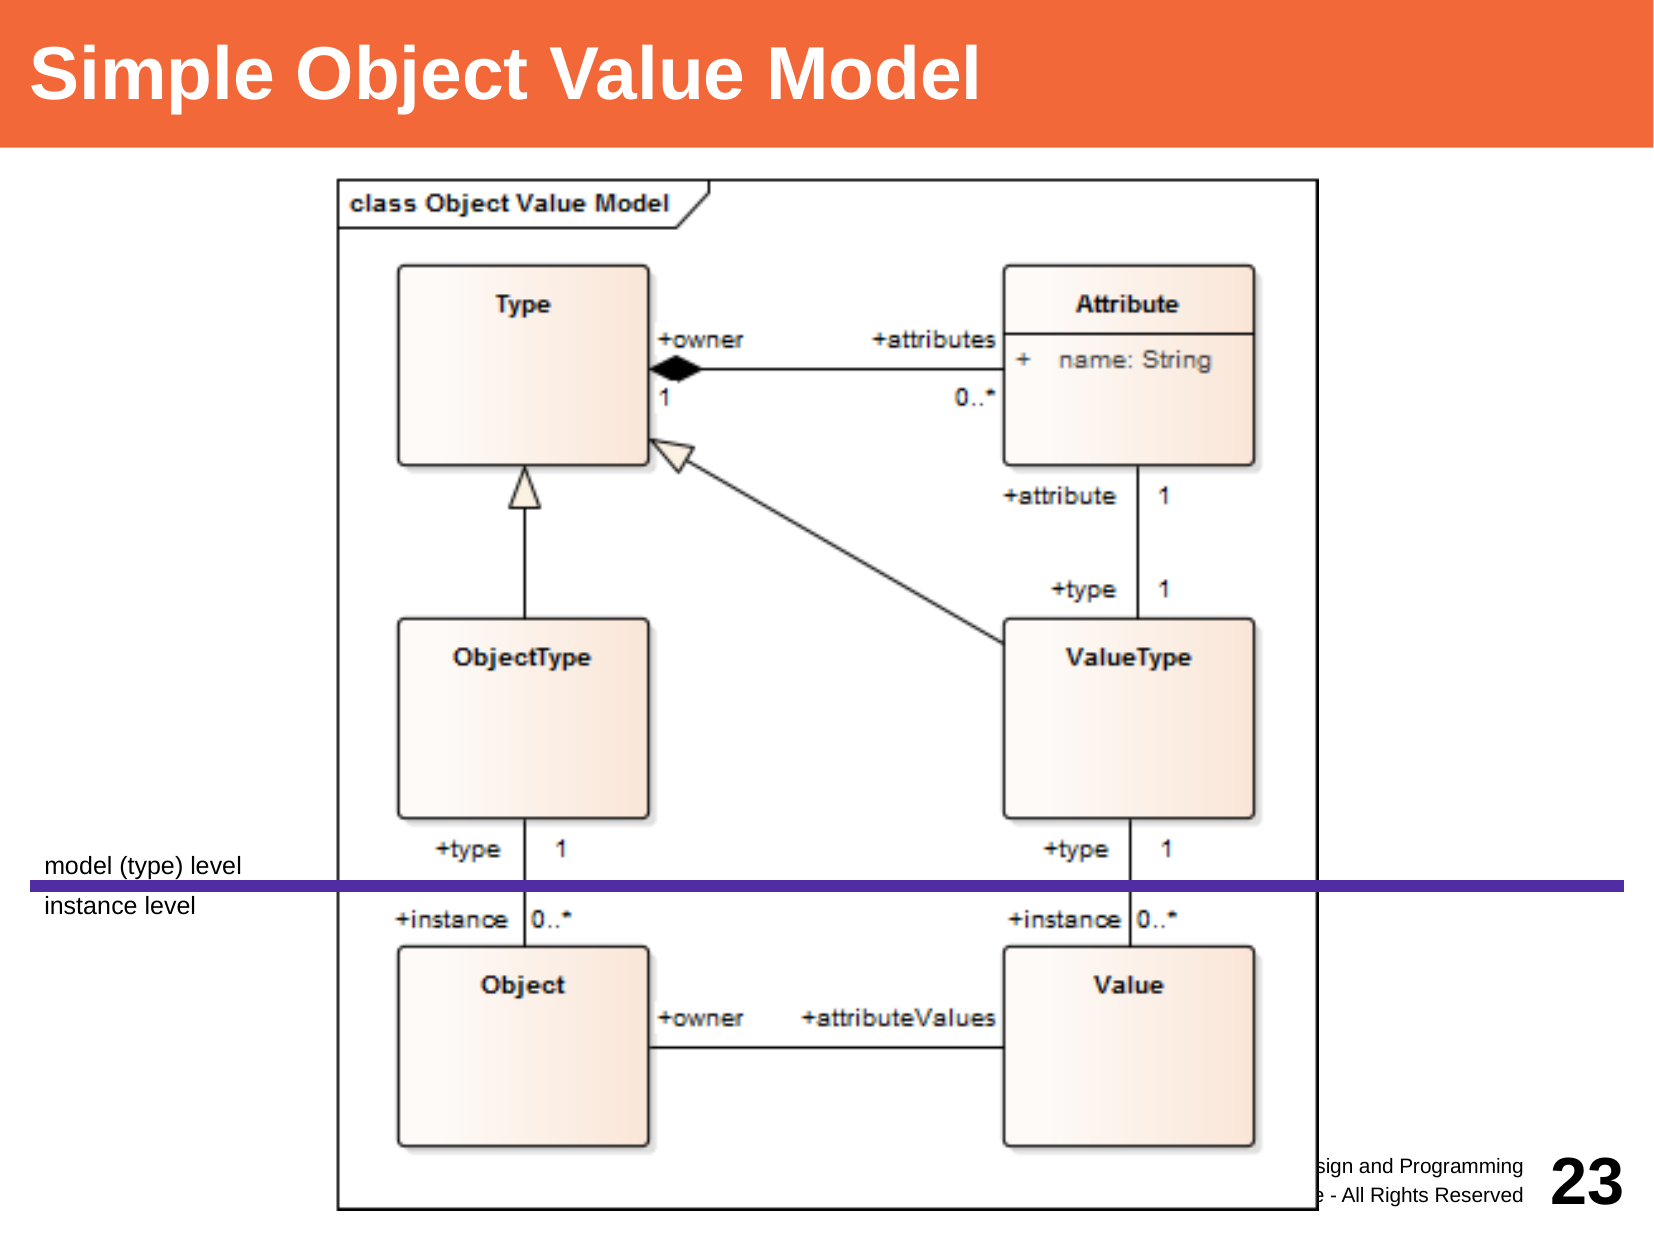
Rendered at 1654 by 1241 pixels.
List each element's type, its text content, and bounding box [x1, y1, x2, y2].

title Simple Object Value Model [0, 0, 1654, 148]
picture [335, 177, 1319, 880]
picture [335, 892, 1319, 1211]
